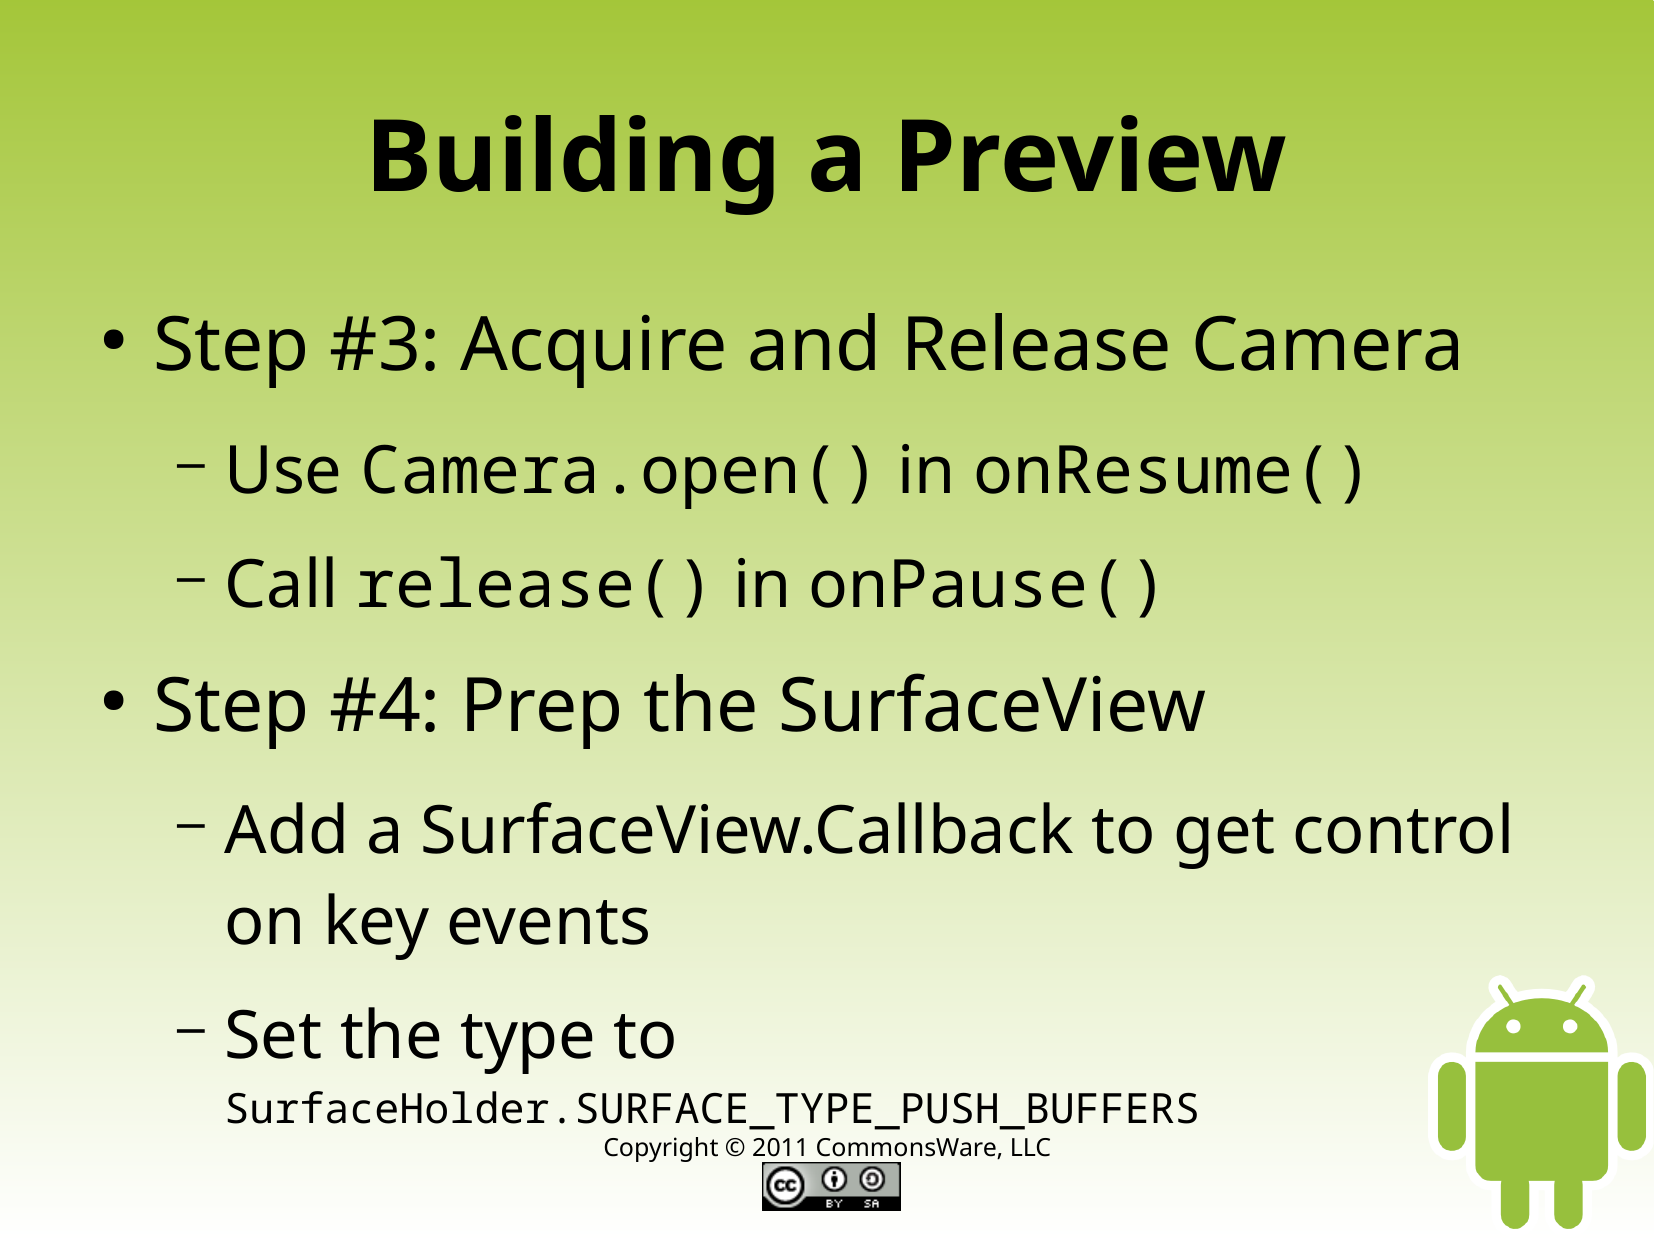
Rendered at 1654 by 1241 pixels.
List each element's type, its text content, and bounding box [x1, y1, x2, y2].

list Step #3: Acquire and Release Camera Use Camera.open() in onResume() Call release() in onPause() Step #4: Prep the SurfaceView Add a SurfaceView.Callback to get control on key events Set the type to SurfaceHolder.SURFACE_TYPE_PUSH_BUFFERS [82, 290, 1571, 1126]
picture [1428, 975, 1654, 1238]
title Building a Preview [82, 49, 1571, 257]
picture [762, 1162, 901, 1211]
